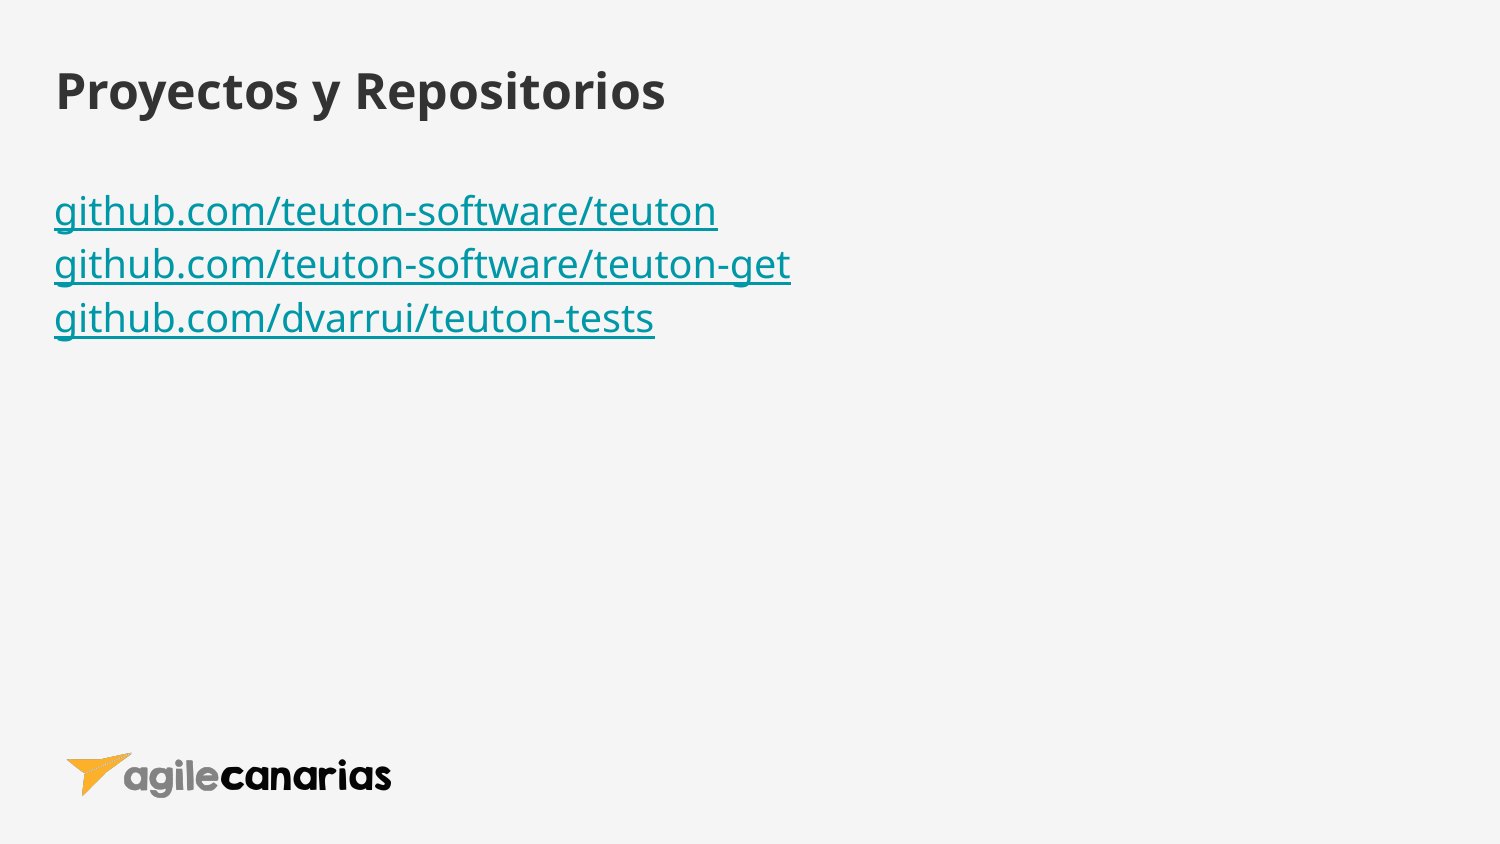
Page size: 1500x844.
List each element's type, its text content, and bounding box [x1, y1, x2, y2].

picture [55, 741, 401, 810]
text_box github.com/teuton-software/teuton github.com/teuton-software/teuton-get github.com/dvarrui/teuton-tests [38, 170, 1417, 410]
text_box Proyectos y Repositorios [55, 59, 1373, 132]
